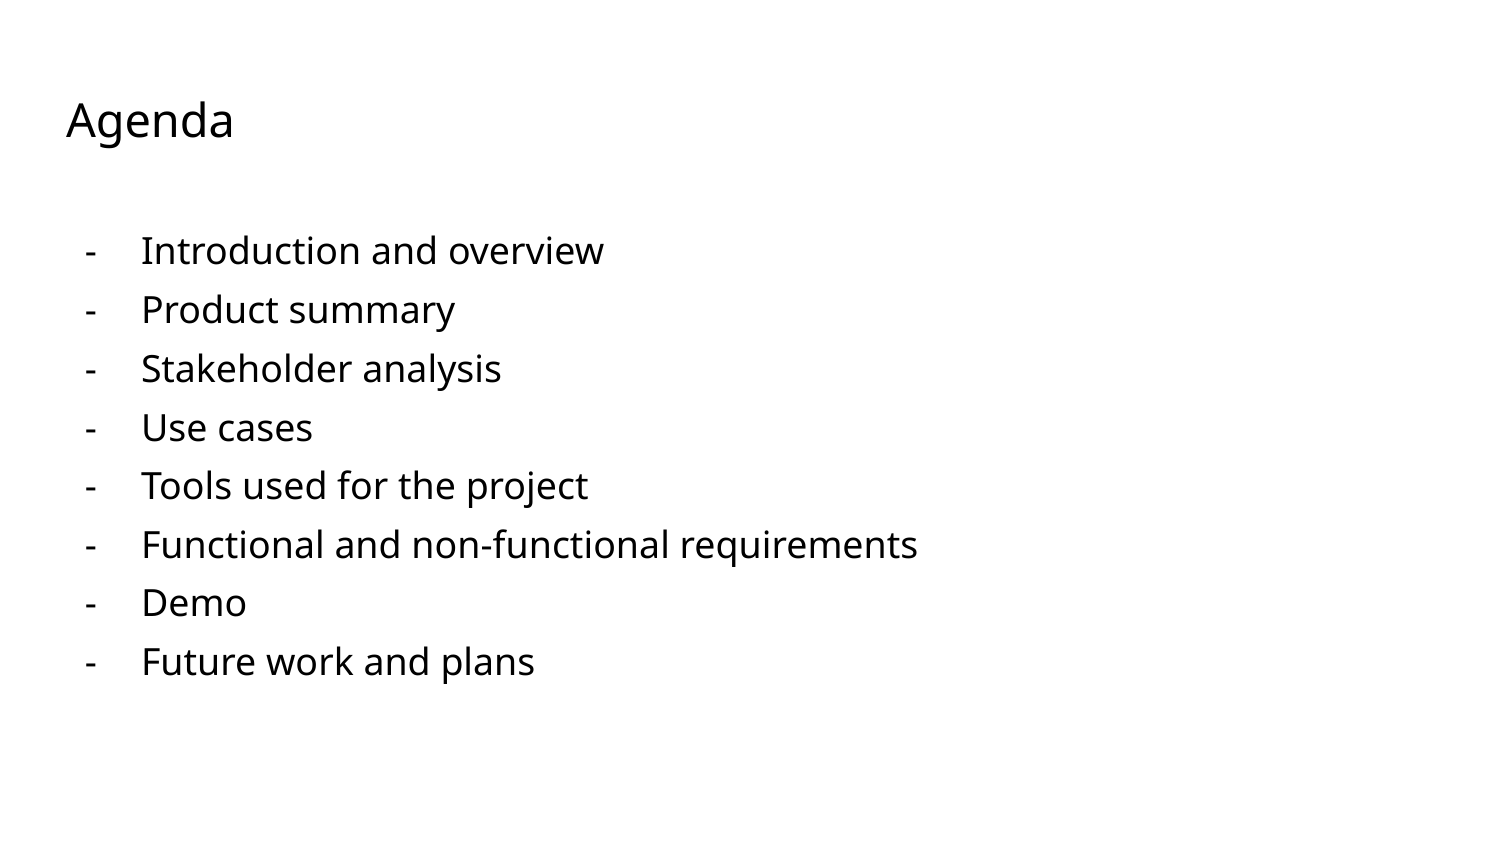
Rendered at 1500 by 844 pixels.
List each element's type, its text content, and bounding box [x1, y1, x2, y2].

list Introduction and overview Product summary Stakeholder analysis Use cases Tools used for the project Functional and non-functional requirements Demo Future work and plans [51, 202, 1449, 750]
title Agenda [51, 72, 1449, 167]
